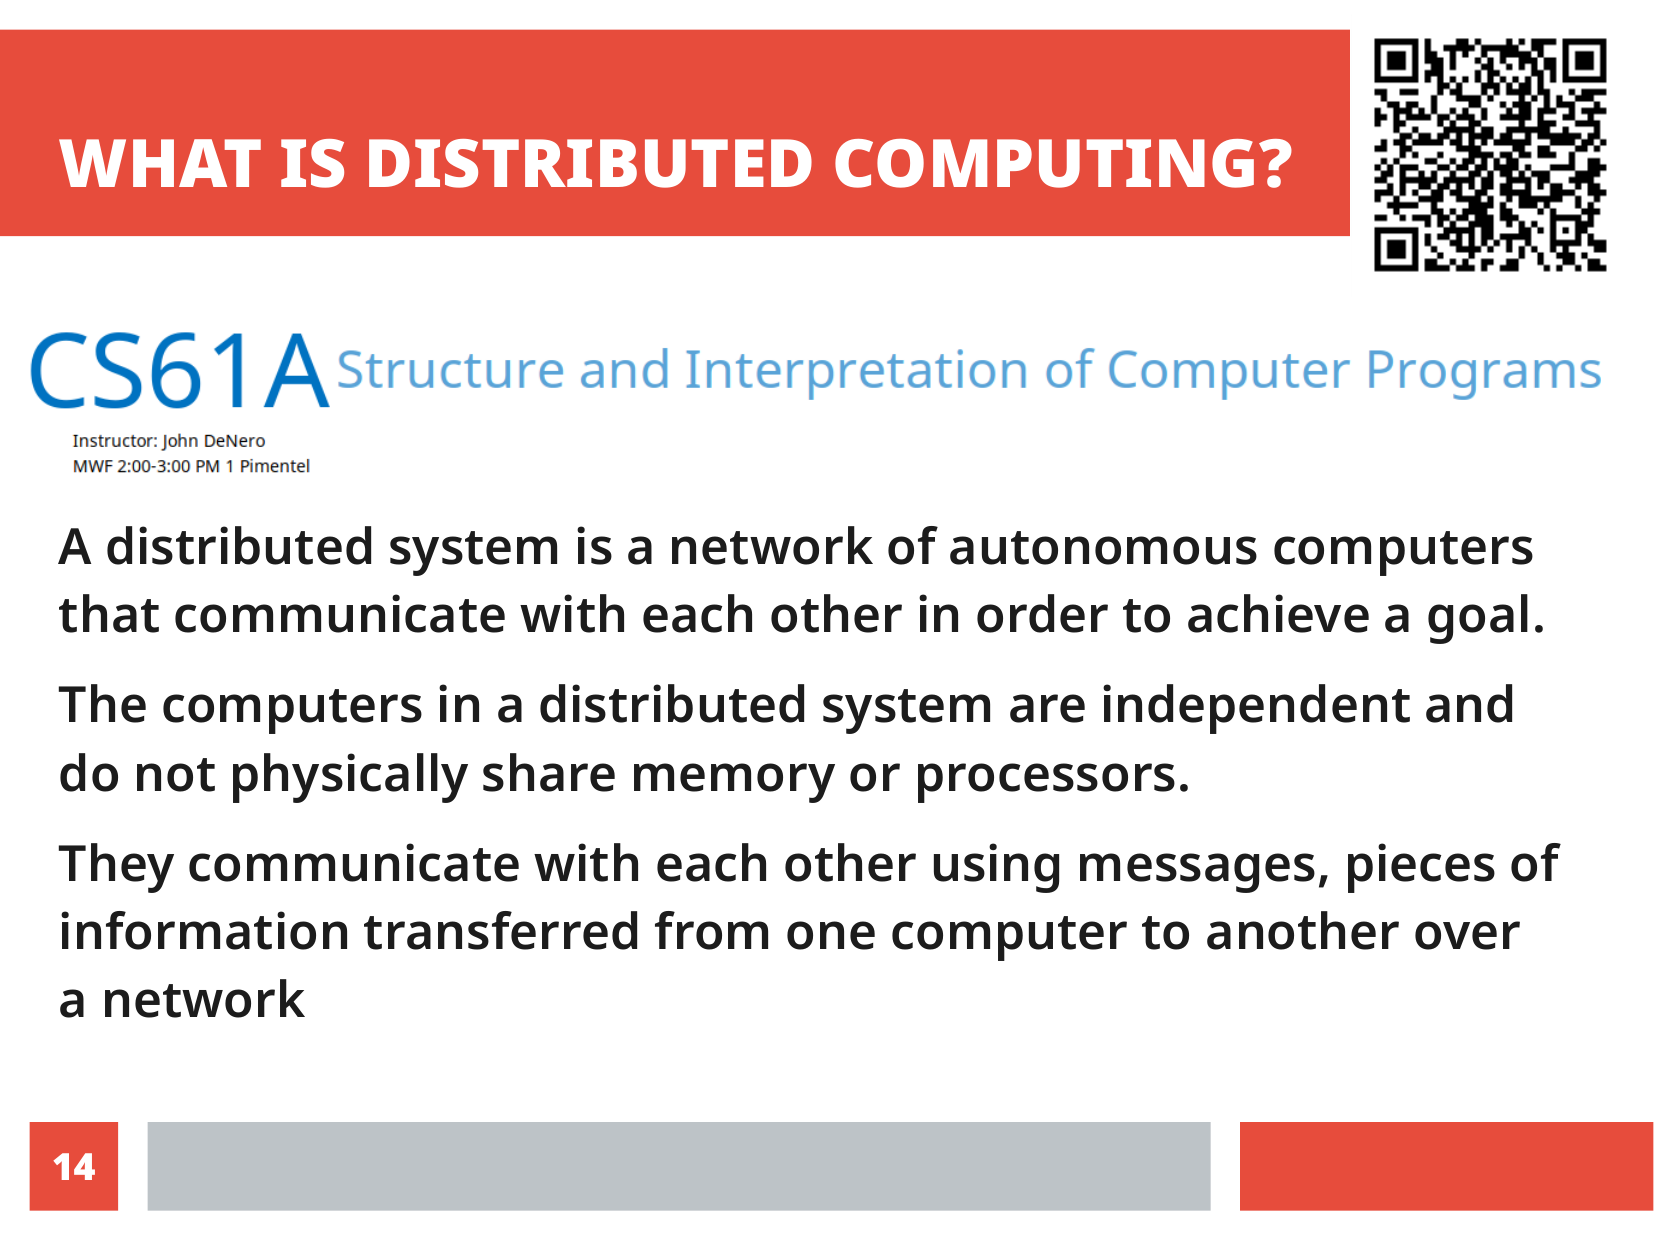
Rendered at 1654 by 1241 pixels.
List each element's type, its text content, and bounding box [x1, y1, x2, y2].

title WHAT IS DISTRIBUTED COMPUTING? [59, 59, 1350, 207]
picture [26, 318, 1613, 488]
list A distributed system is a network of autonomous computers that communicate with each other in order to achieve a goal. The computers in a distributed system are independent and do not physically share memory or processors. They communicate with each other using messages, pieces of information transferred from one computer to another over a network [59, 488, 1565, 1099]
picture [1350, 14, 1632, 297]
